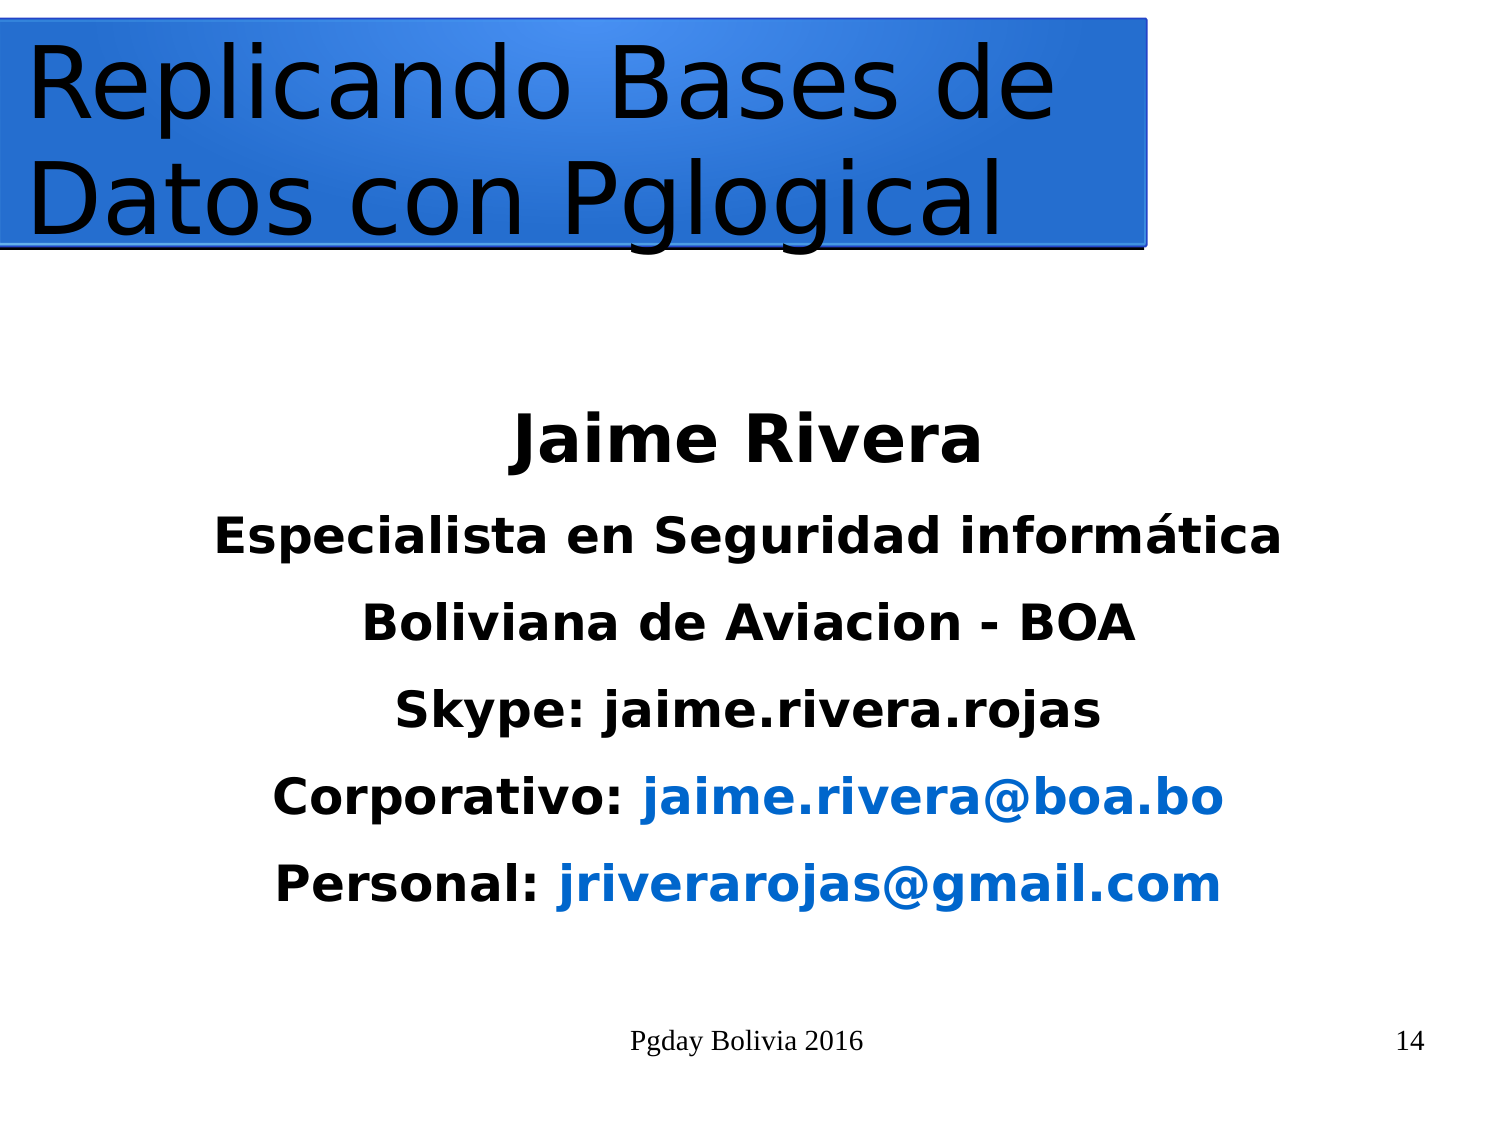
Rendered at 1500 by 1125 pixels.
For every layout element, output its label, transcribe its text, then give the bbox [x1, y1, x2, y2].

title Replicando Bases de Datos con Pglogical [10, 0, 1211, 266]
list Jaime Rivera Especialista en Seguridad informática Boliviana de Aviacion - BOA Skype: jaime.rivera.rojas Corporativo: jaime.rivera@boa.bo Personal: jriverarojas@gmail.com [118, 295, 1380, 1125]
